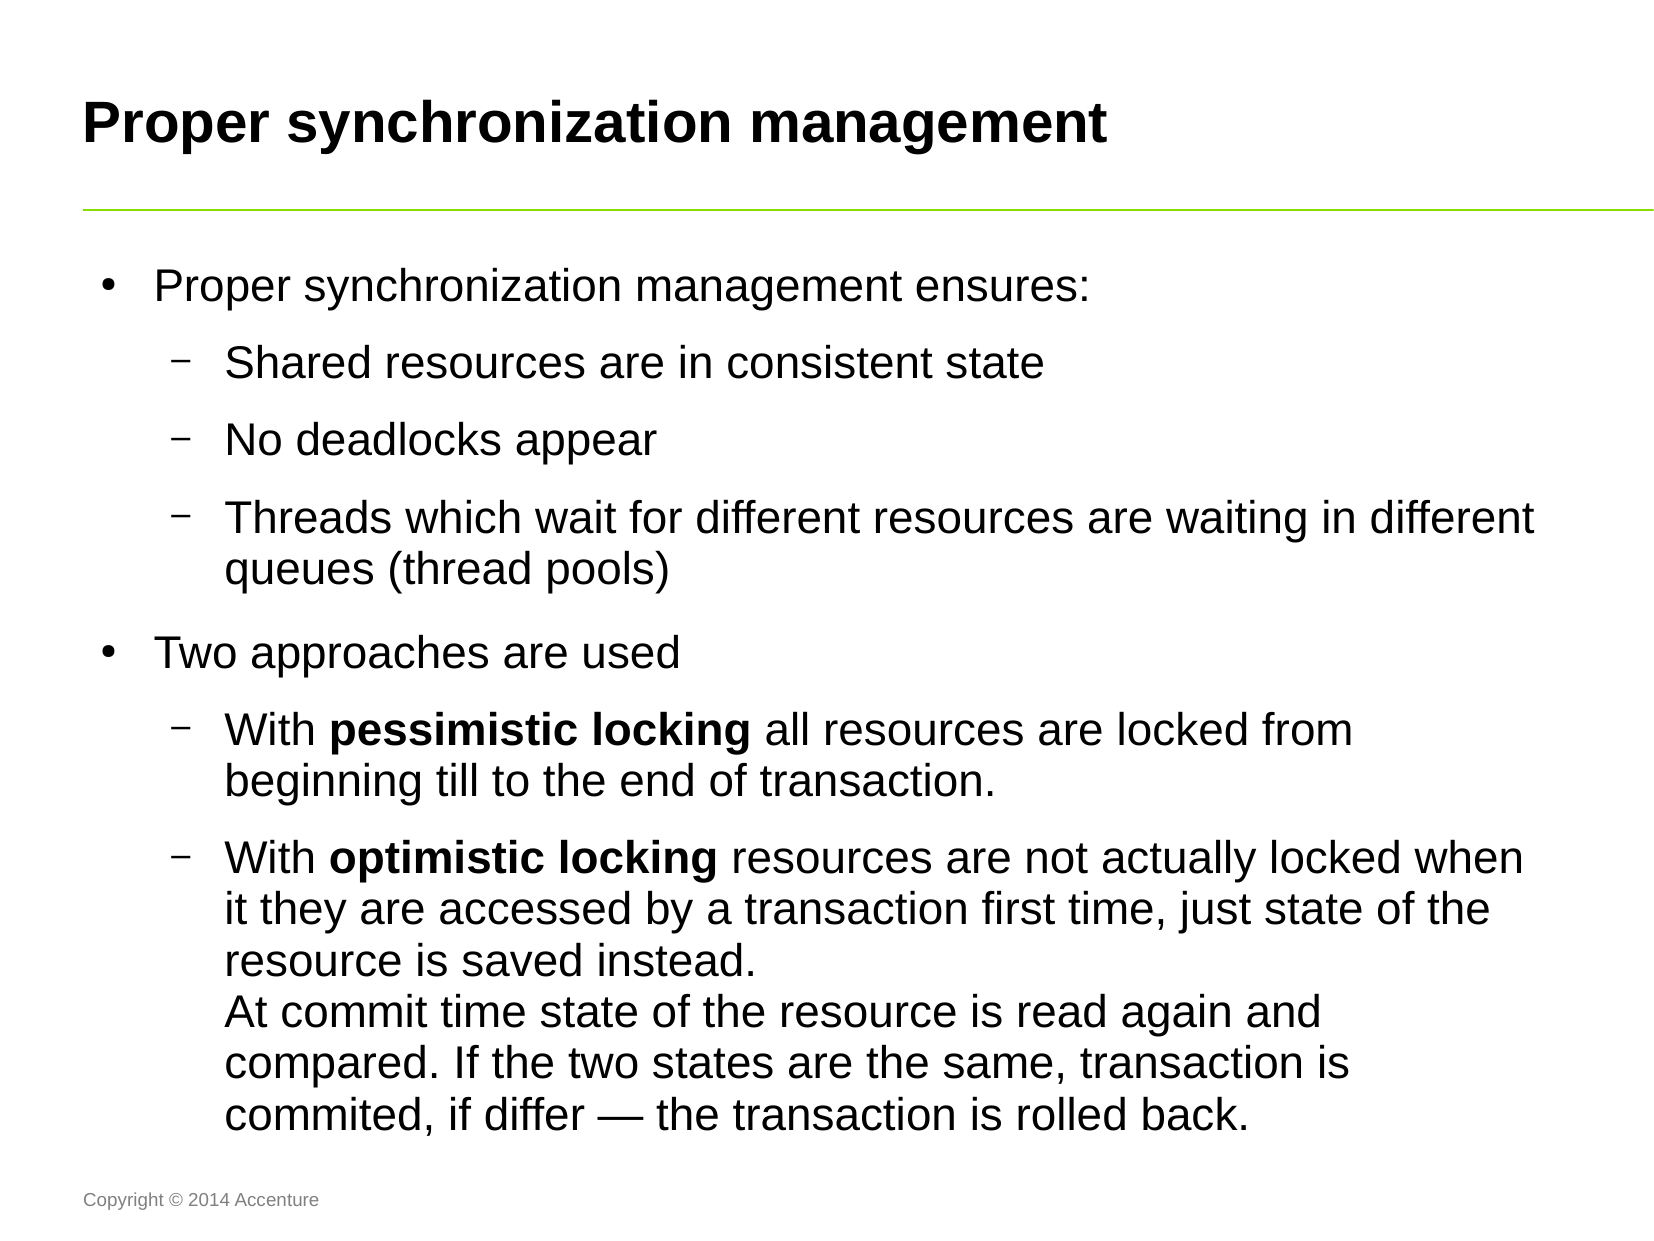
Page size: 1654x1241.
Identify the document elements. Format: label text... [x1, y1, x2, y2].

title Proper synchronization management [82, 12, 1571, 232]
list Proper synchronization management ensures: Shared resources are in consistent state No deadlocks appear Threads which wait for different resources are waiting in different queues (thread pools) Two approaches are used With pessimistic locking all resources are locked from beginning till to the end of transaction. With optimistic locking resources are not actually locked when it they are accessed by a transaction first time, just state of the resource is saved instead. At commit time state of the resource is read again and compared. If the two states are the same, transaction is commited, if differ — the transaction is rolled back. [82, 259, 1538, 1186]
